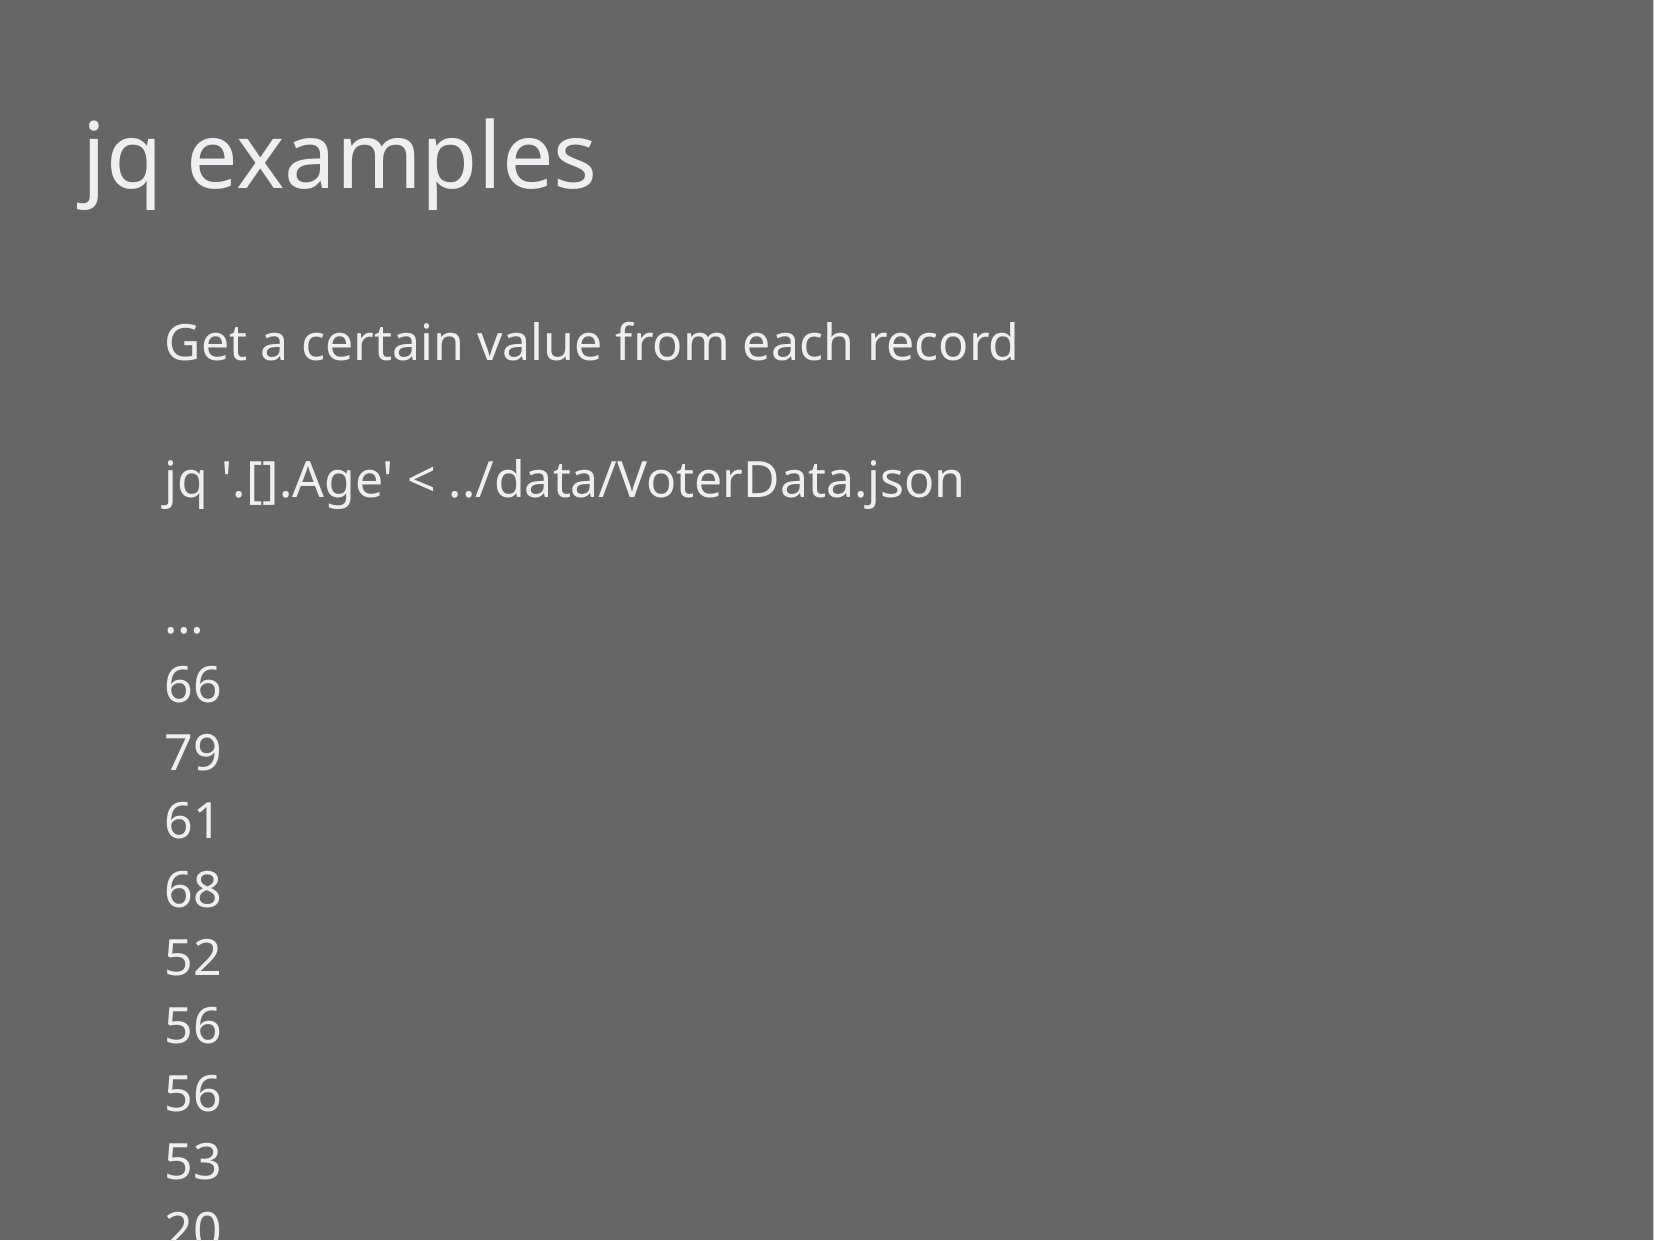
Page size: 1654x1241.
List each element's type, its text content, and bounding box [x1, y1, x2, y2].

title jq examples [82, 49, 1571, 257]
text_box Get a certain value from each record jq '.[].Age' < ../data/VoterData.json … 66 79 61 68 52 56 56 53 20 ... [150, 300, 1426, 1116]
